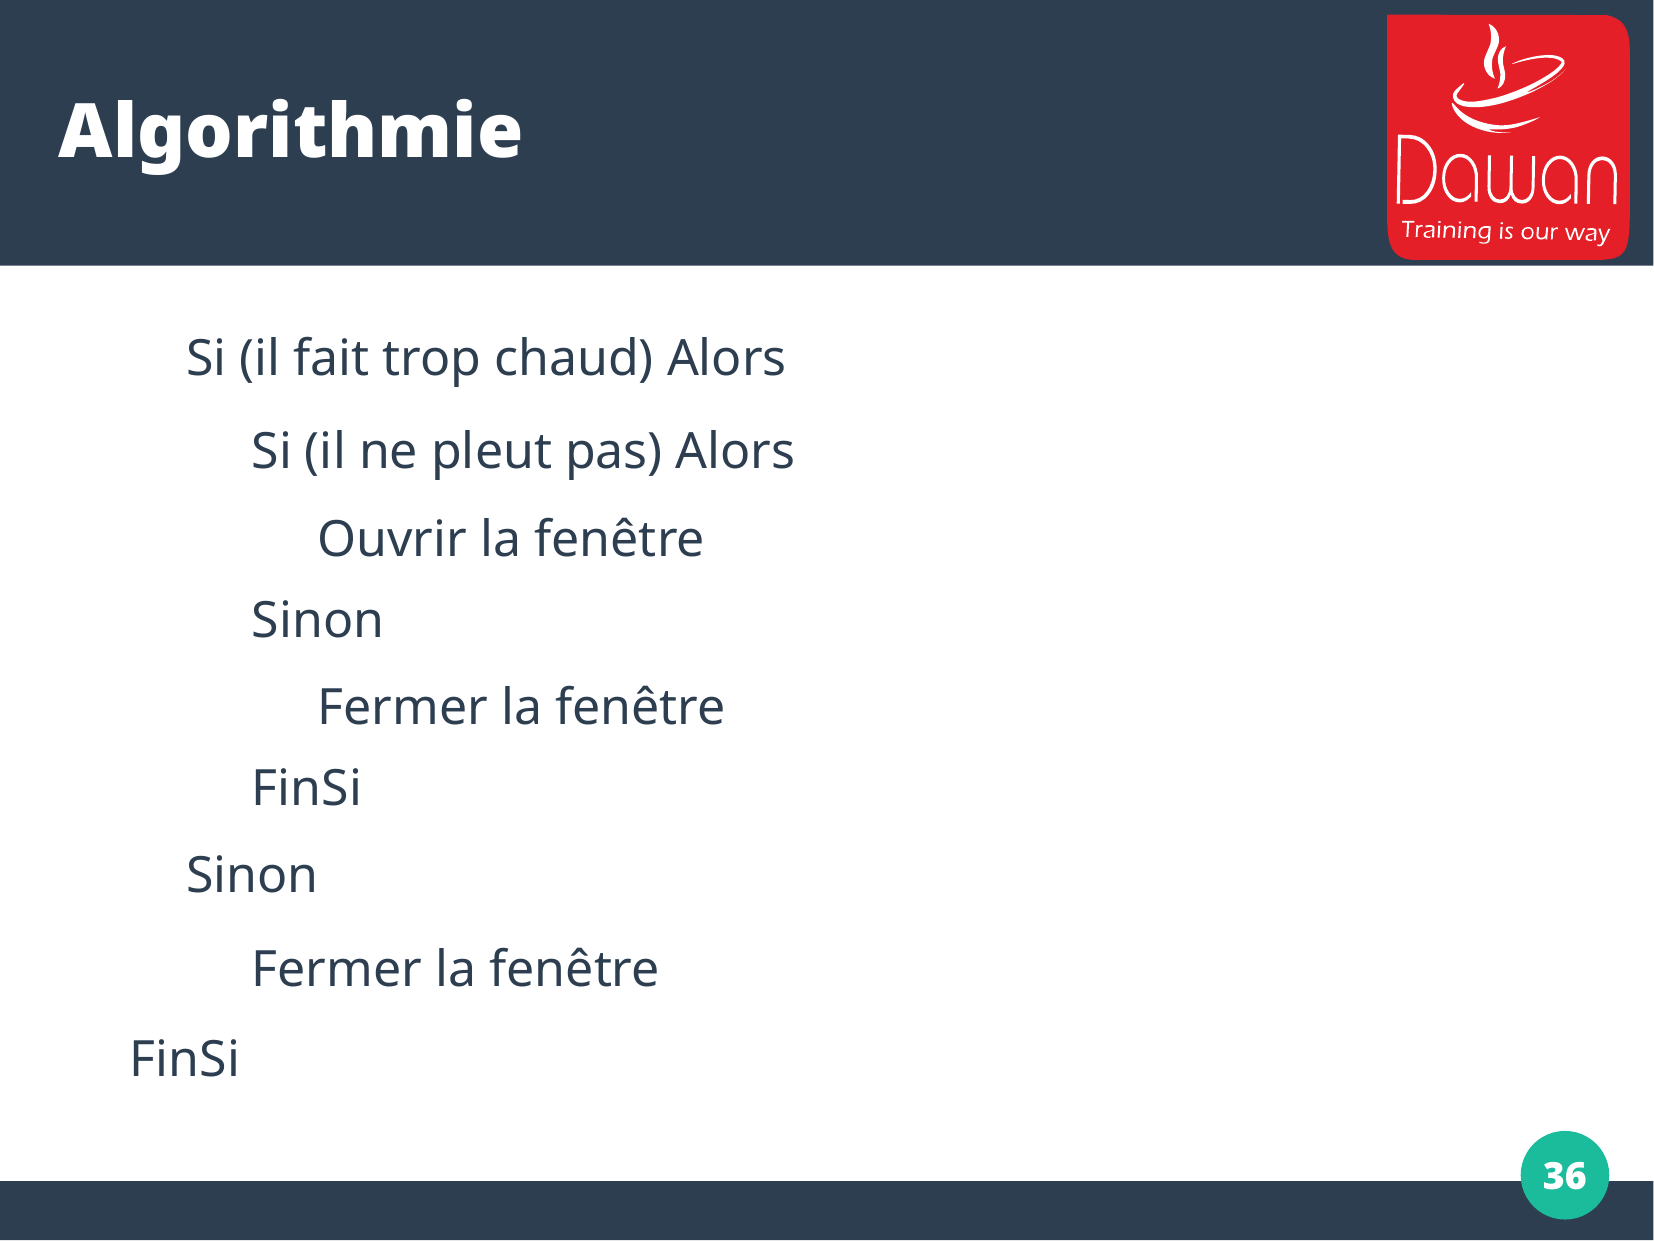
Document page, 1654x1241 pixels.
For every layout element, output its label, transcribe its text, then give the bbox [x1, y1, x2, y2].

picture [1387, 14, 1630, 260]
list Si (il fait trop chaud) Alors Si (il ne pleut pas) Alors Ouvrir la fenêtre Sinon Fermer la fenêtre FinSi Sinon Fermer la fenêtre FinSi [59, 324, 1595, 1152]
title Algorithmie [59, 49, 1387, 207]
